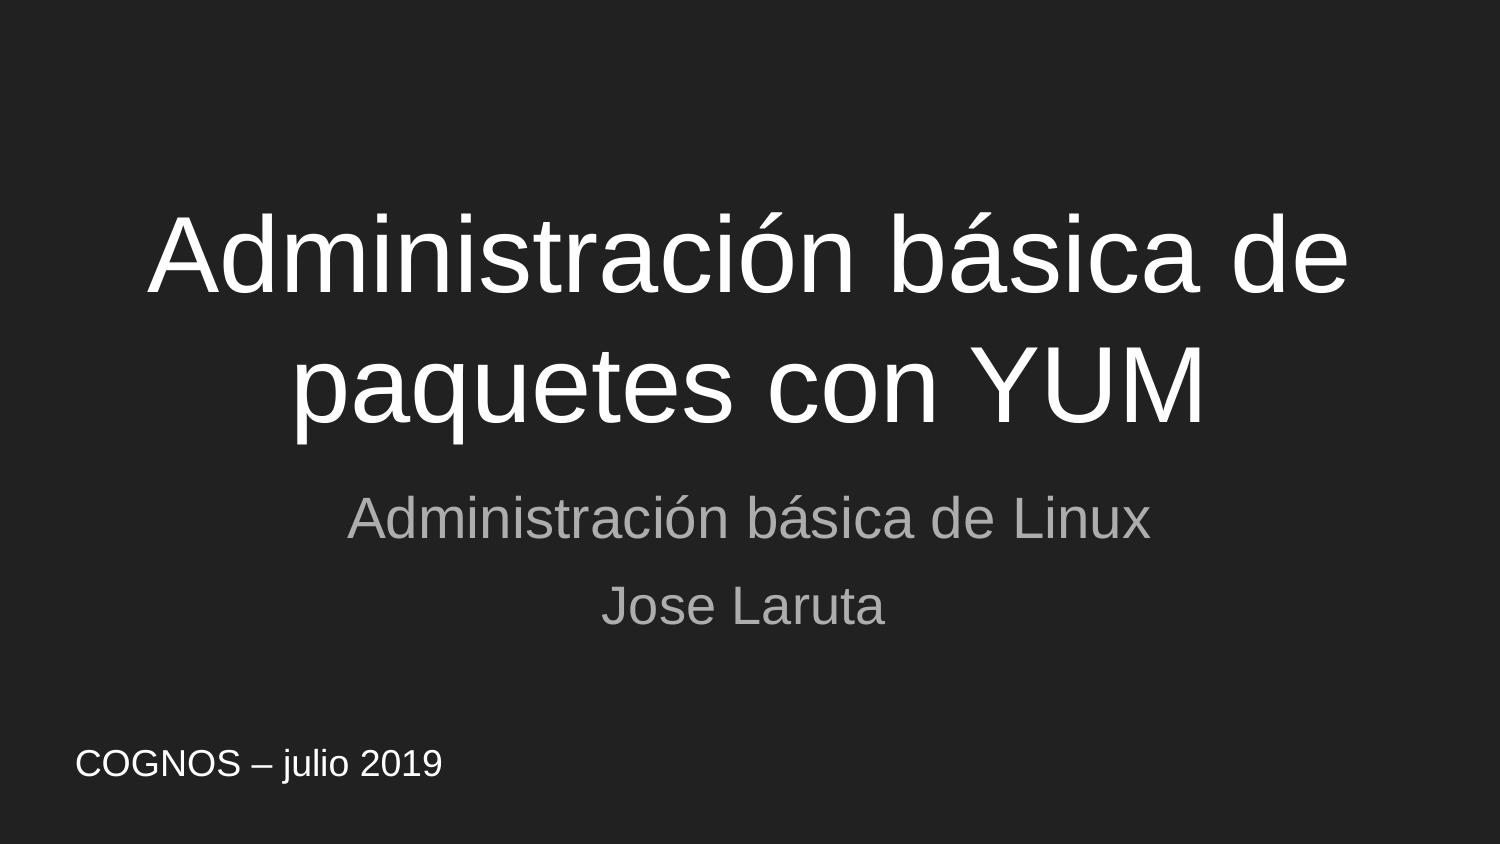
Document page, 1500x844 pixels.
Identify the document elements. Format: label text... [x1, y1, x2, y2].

title Administración básica de paquetes con YUM [51, 122, 1449, 459]
text_box Jose Laruta [45, 555, 1443, 685]
subtitle Administración básica de Linux [51, 464, 1449, 595]
text_box COGNOS – julio 2019 [60, 735, 1441, 792]
